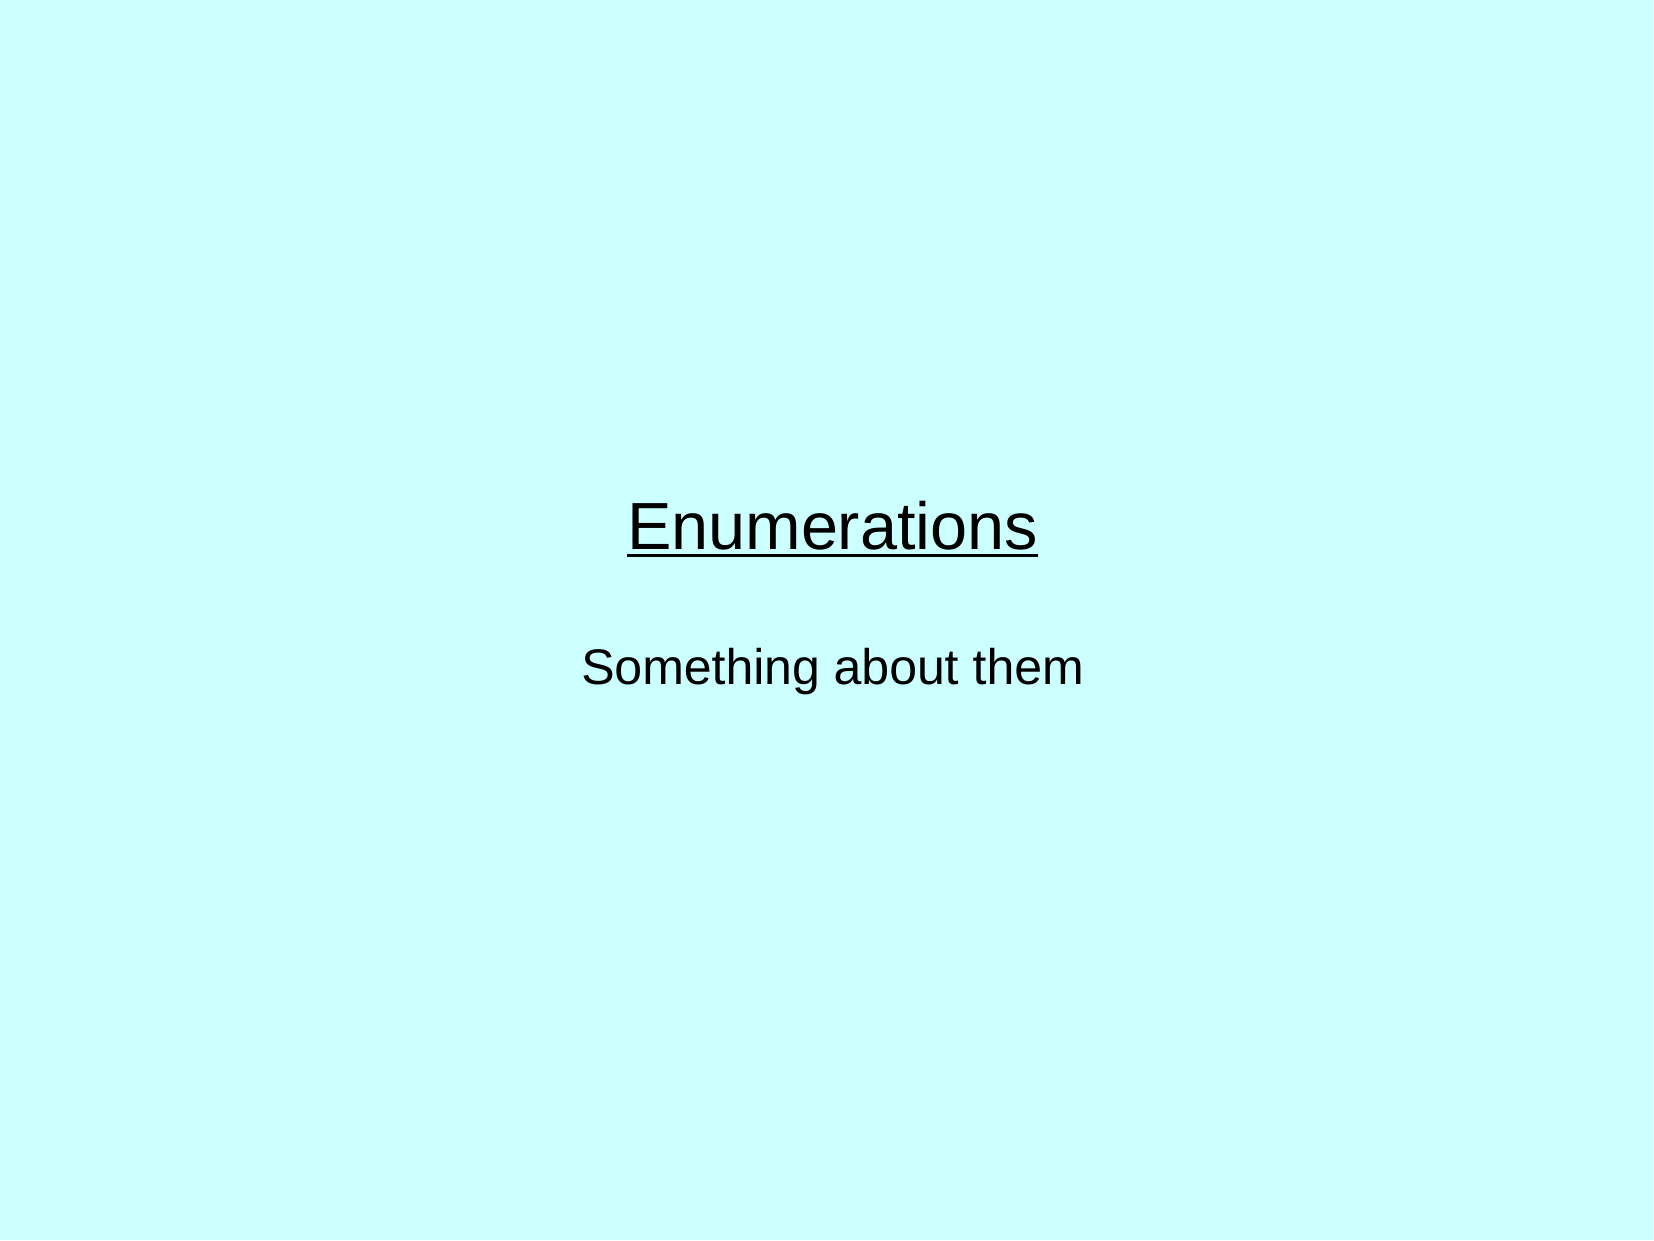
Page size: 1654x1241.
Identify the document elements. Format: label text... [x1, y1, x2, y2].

subtitle Enumerations Something about them [82, 82, 1583, 1158]
